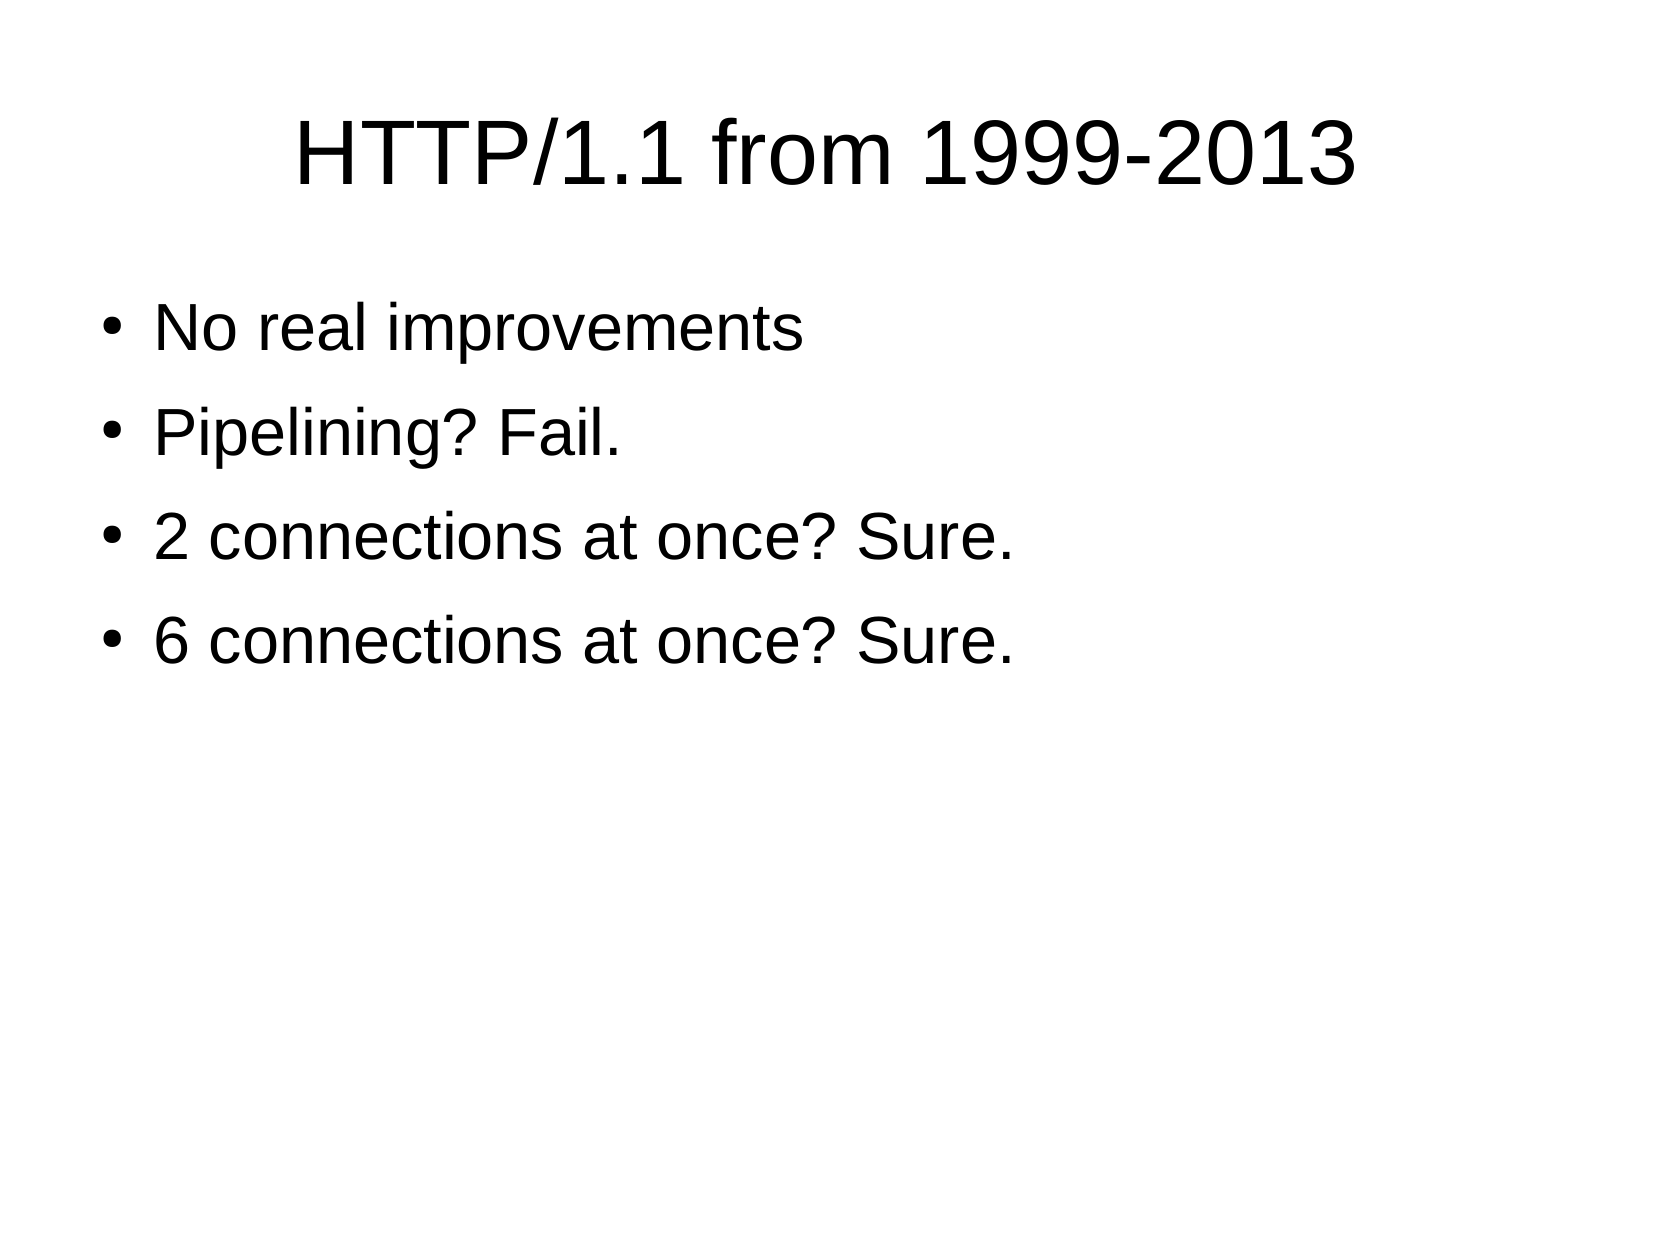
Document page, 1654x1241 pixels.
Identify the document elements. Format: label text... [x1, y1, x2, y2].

list No real improvements Pipelining? Fail. 2 connections at once? Sure. 6 connections at once? Sure. [82, 290, 1571, 1109]
title HTTP/1.1 from 1999-2013 [82, 49, 1571, 257]
